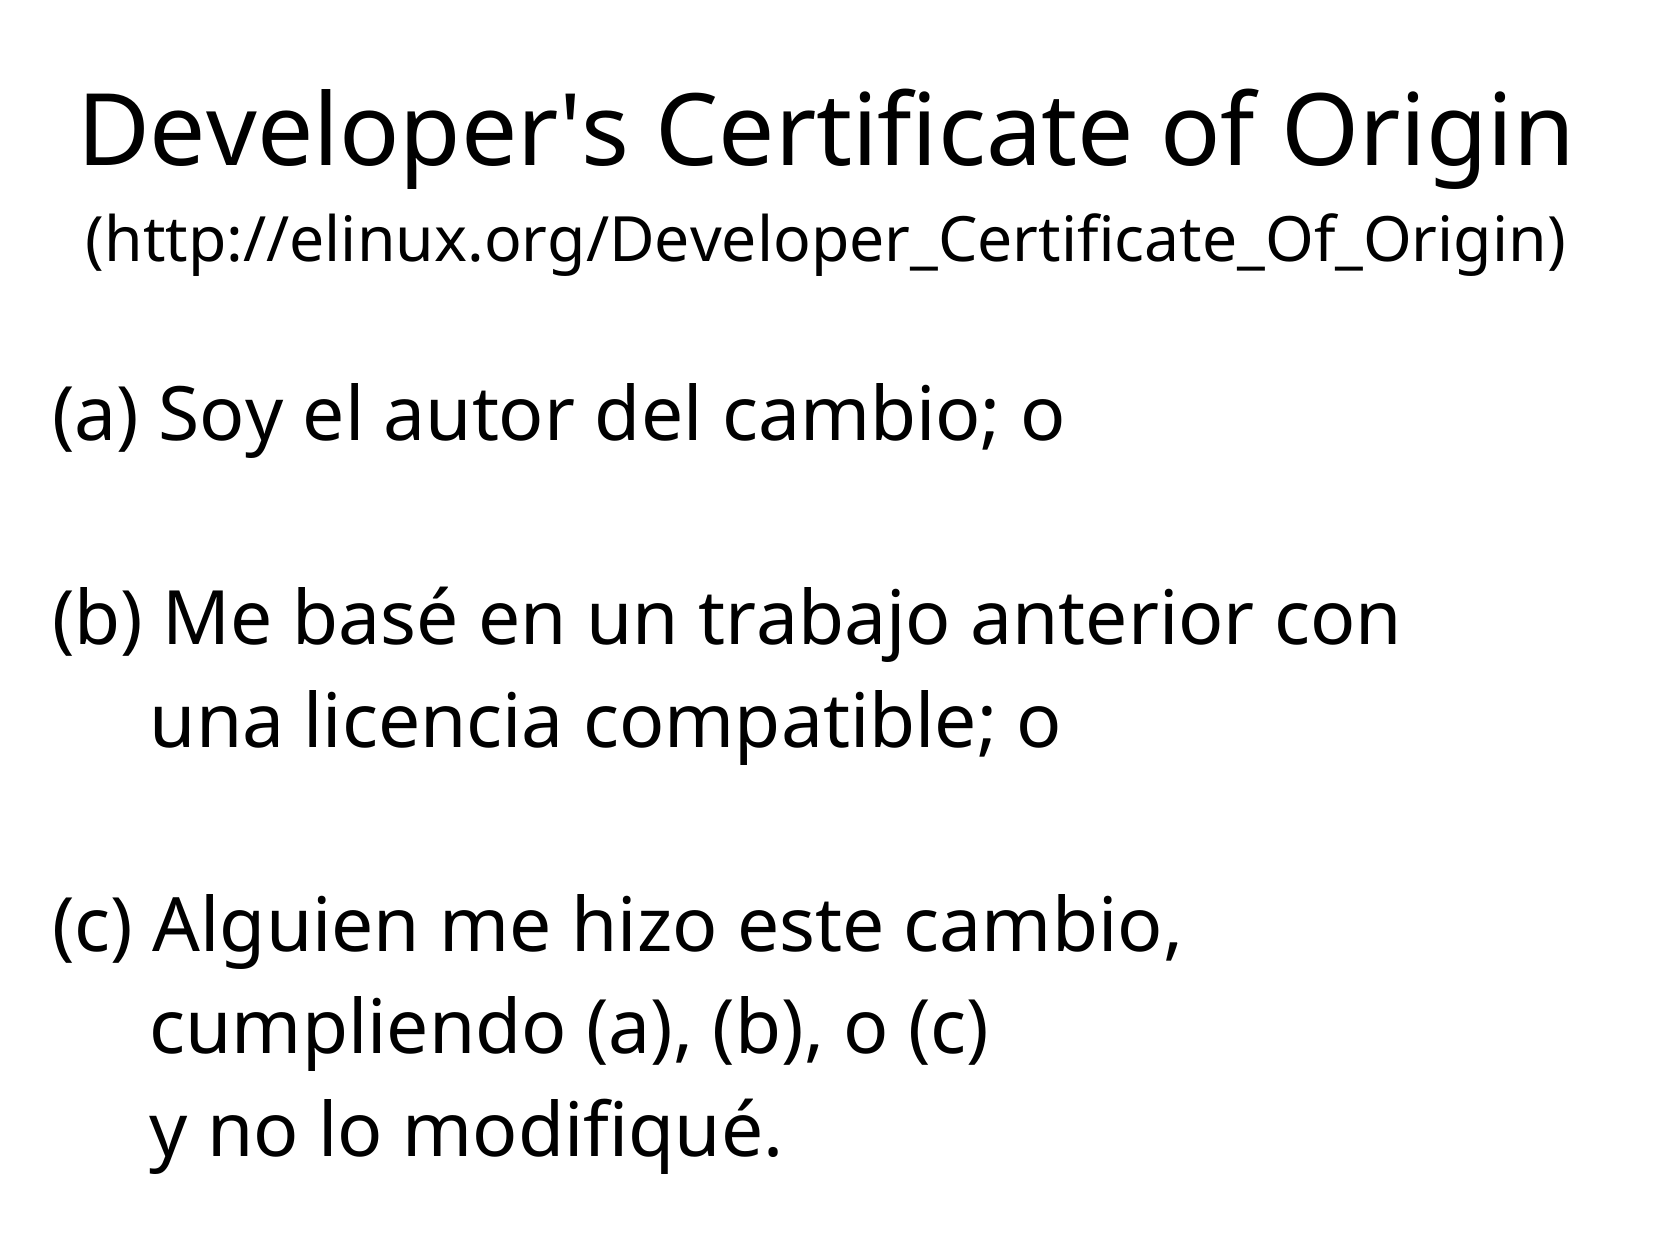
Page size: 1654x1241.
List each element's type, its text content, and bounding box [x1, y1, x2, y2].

text_box Developer's Certificate of Origin (http://elinux.org/Developer_Certificate_Of_Origin) [0, 51, 1654, 256]
text_box (a) Soy el autor del cambio; o (b) Me basé en un trabajo anterior con una licencia compatible; o (c) Alguien me hizo este cambio, cumpliendo (a), (b), o (c) y no lo modifiqué. (d) Esta contribución es pública [37, 352, 1517, 1241]
